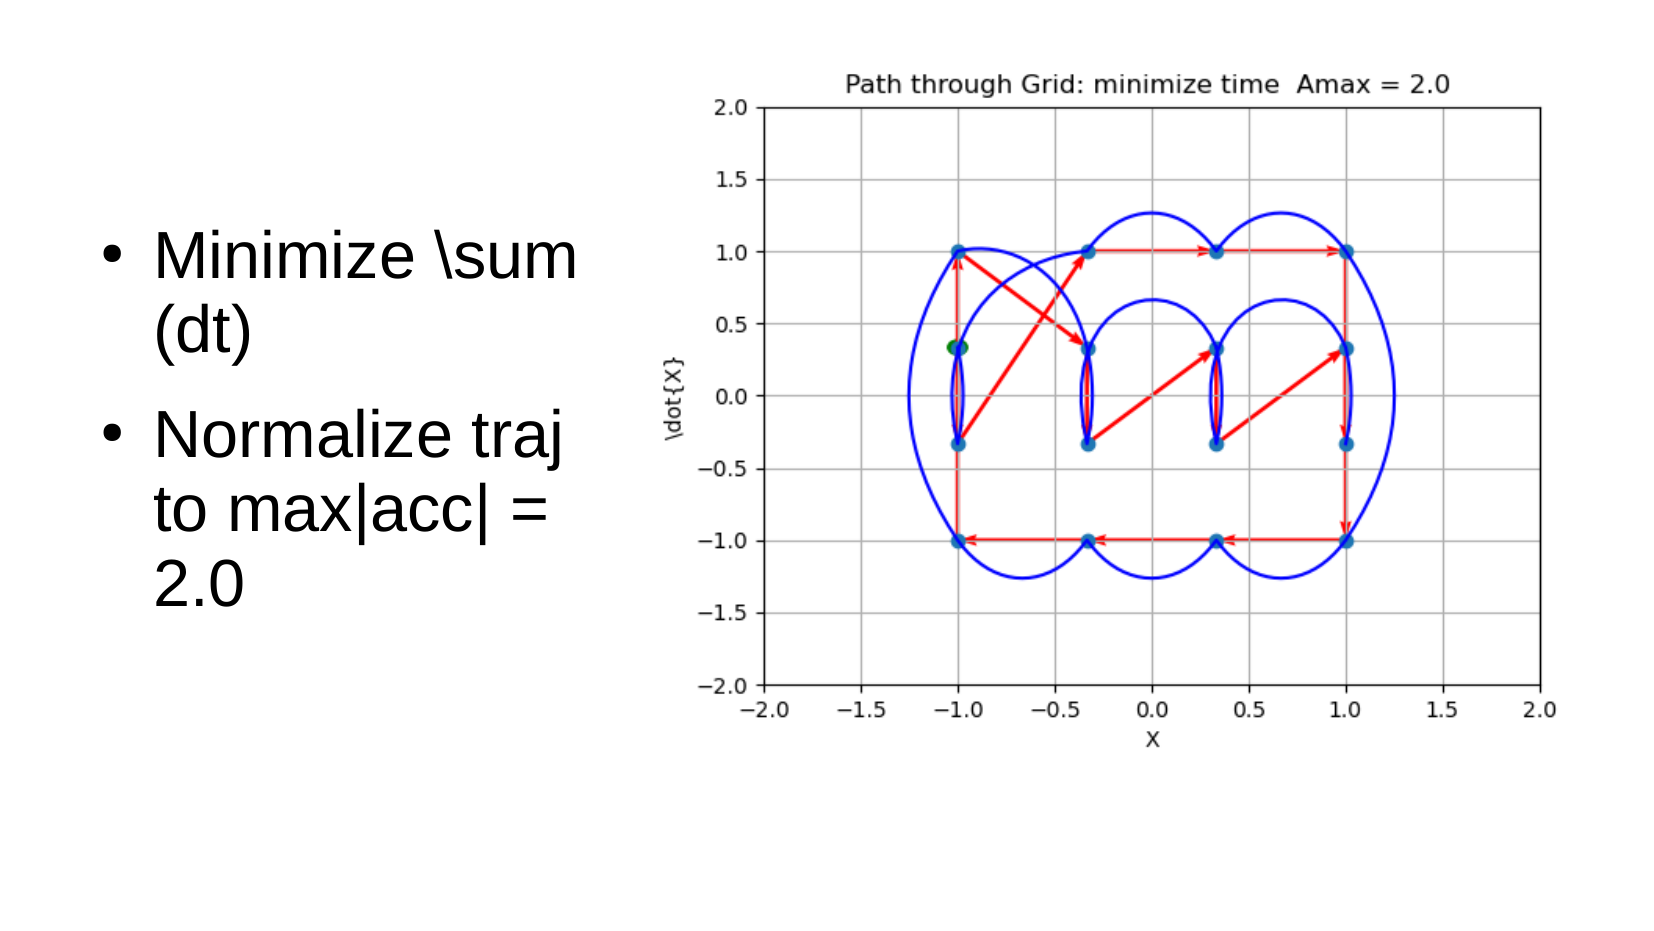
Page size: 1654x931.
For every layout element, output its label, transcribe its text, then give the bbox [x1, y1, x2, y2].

list Minimize \sum (dt) Normalize traj to max|acc| = 2.0 [82, 217, 601, 758]
picture [659, 37, 1576, 766]
